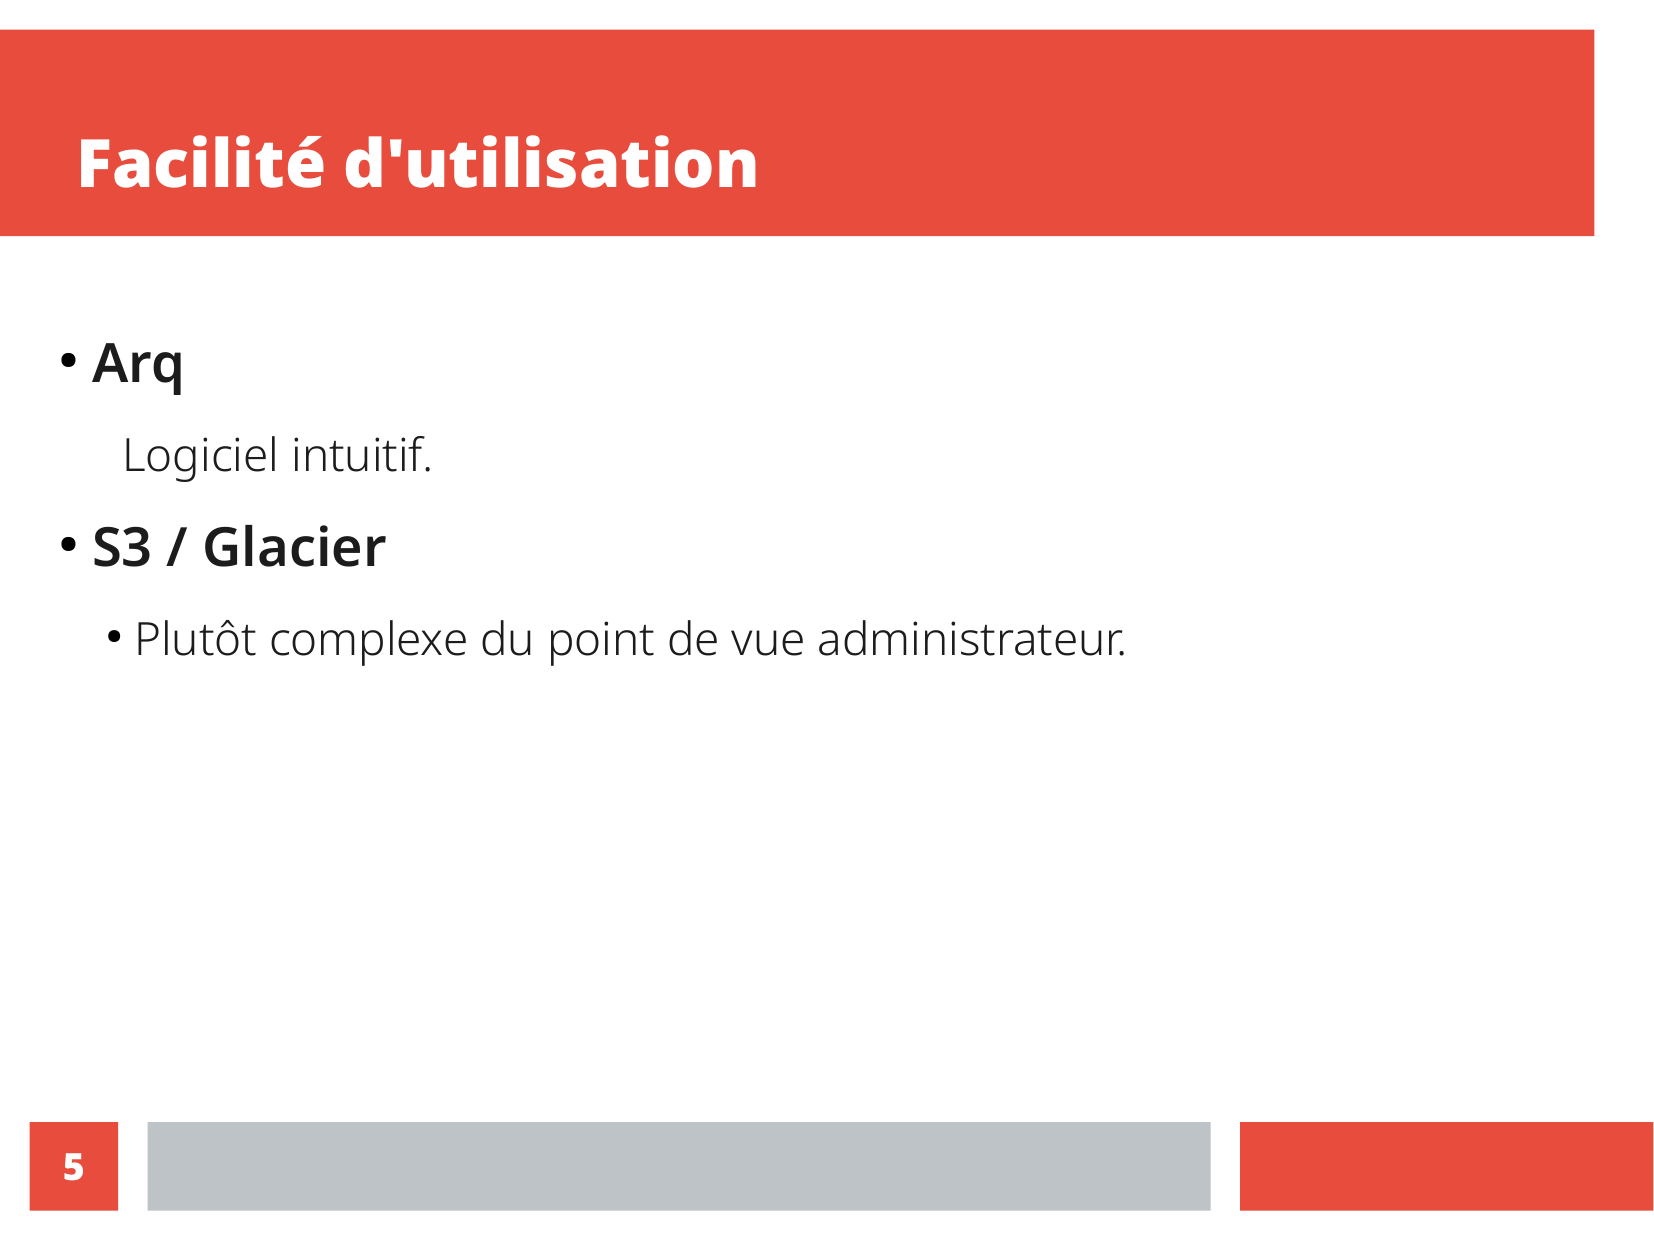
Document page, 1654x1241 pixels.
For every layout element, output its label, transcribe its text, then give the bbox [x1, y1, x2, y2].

list Arq Logiciel intuitif. S3 / Glacier Plutôt complexe du point de vue administrateur. [59, 324, 1565, 1093]
title Facilité d'utilisation [59, 59, 1595, 207]
